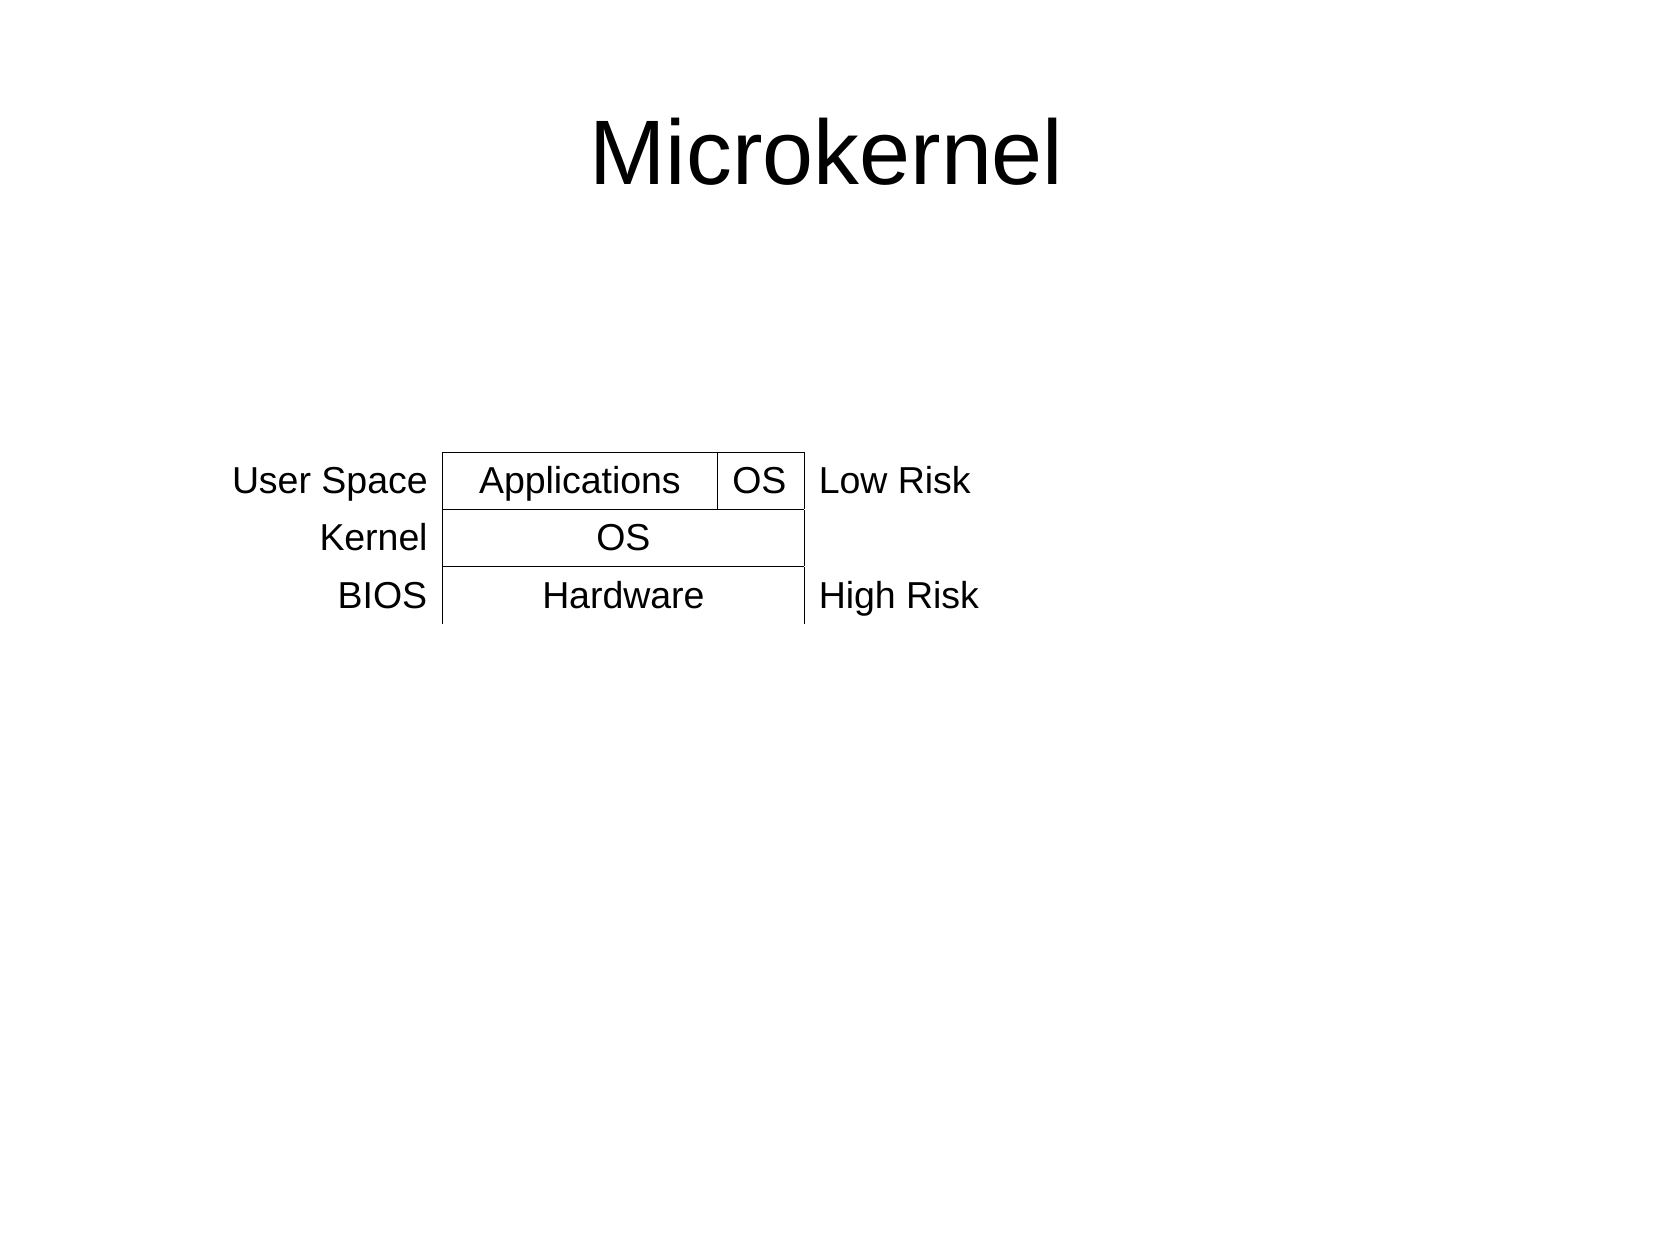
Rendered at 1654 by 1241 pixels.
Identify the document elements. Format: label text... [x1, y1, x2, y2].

table_header Low Risk [805, 453, 1195, 509]
table_header Applications [443, 453, 717, 509]
table_cell BIOS [93, 567, 442, 624]
table_cell High Risk [805, 567, 1195, 624]
table_header User Space [93, 452, 442, 509]
table_header OS [718, 453, 804, 509]
table_cell Hardware [443, 567, 804, 624]
table_cell OS [443, 510, 804, 566]
table_cell Kernel [93, 509, 442, 567]
title Microkernel [82, 49, 1571, 257]
table_cell [805, 510, 1195, 566]
